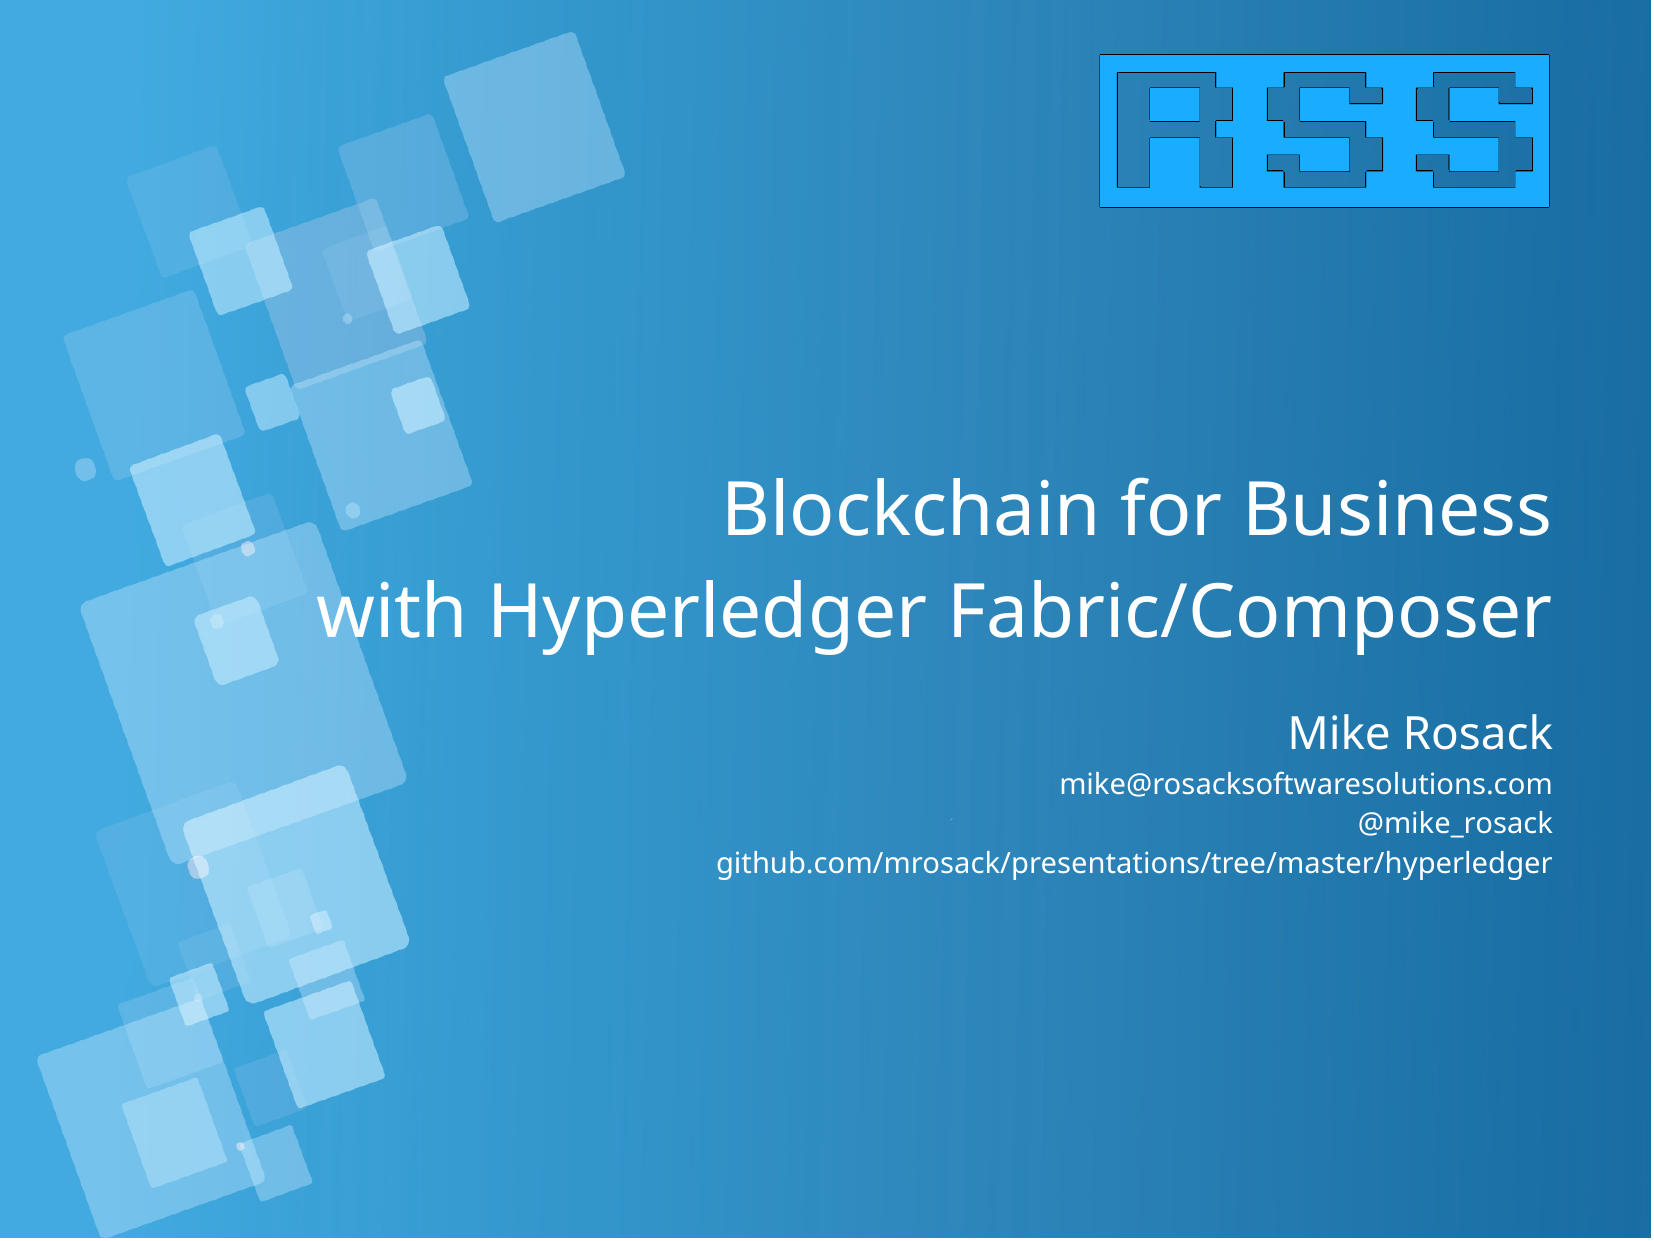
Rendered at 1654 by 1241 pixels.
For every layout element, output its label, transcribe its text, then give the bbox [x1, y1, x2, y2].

subtitle Mike Rosack mike@rosacksoftwaresolutions.com @mike_rosack github.com/mrosack/presentations/tree/master/hyperledger [637, 713, 1554, 870]
title Blockchain for Business with Hyperledger Fabric/Composer [187, 426, 1554, 689]
picture [0, 0, 1651, 1238]
